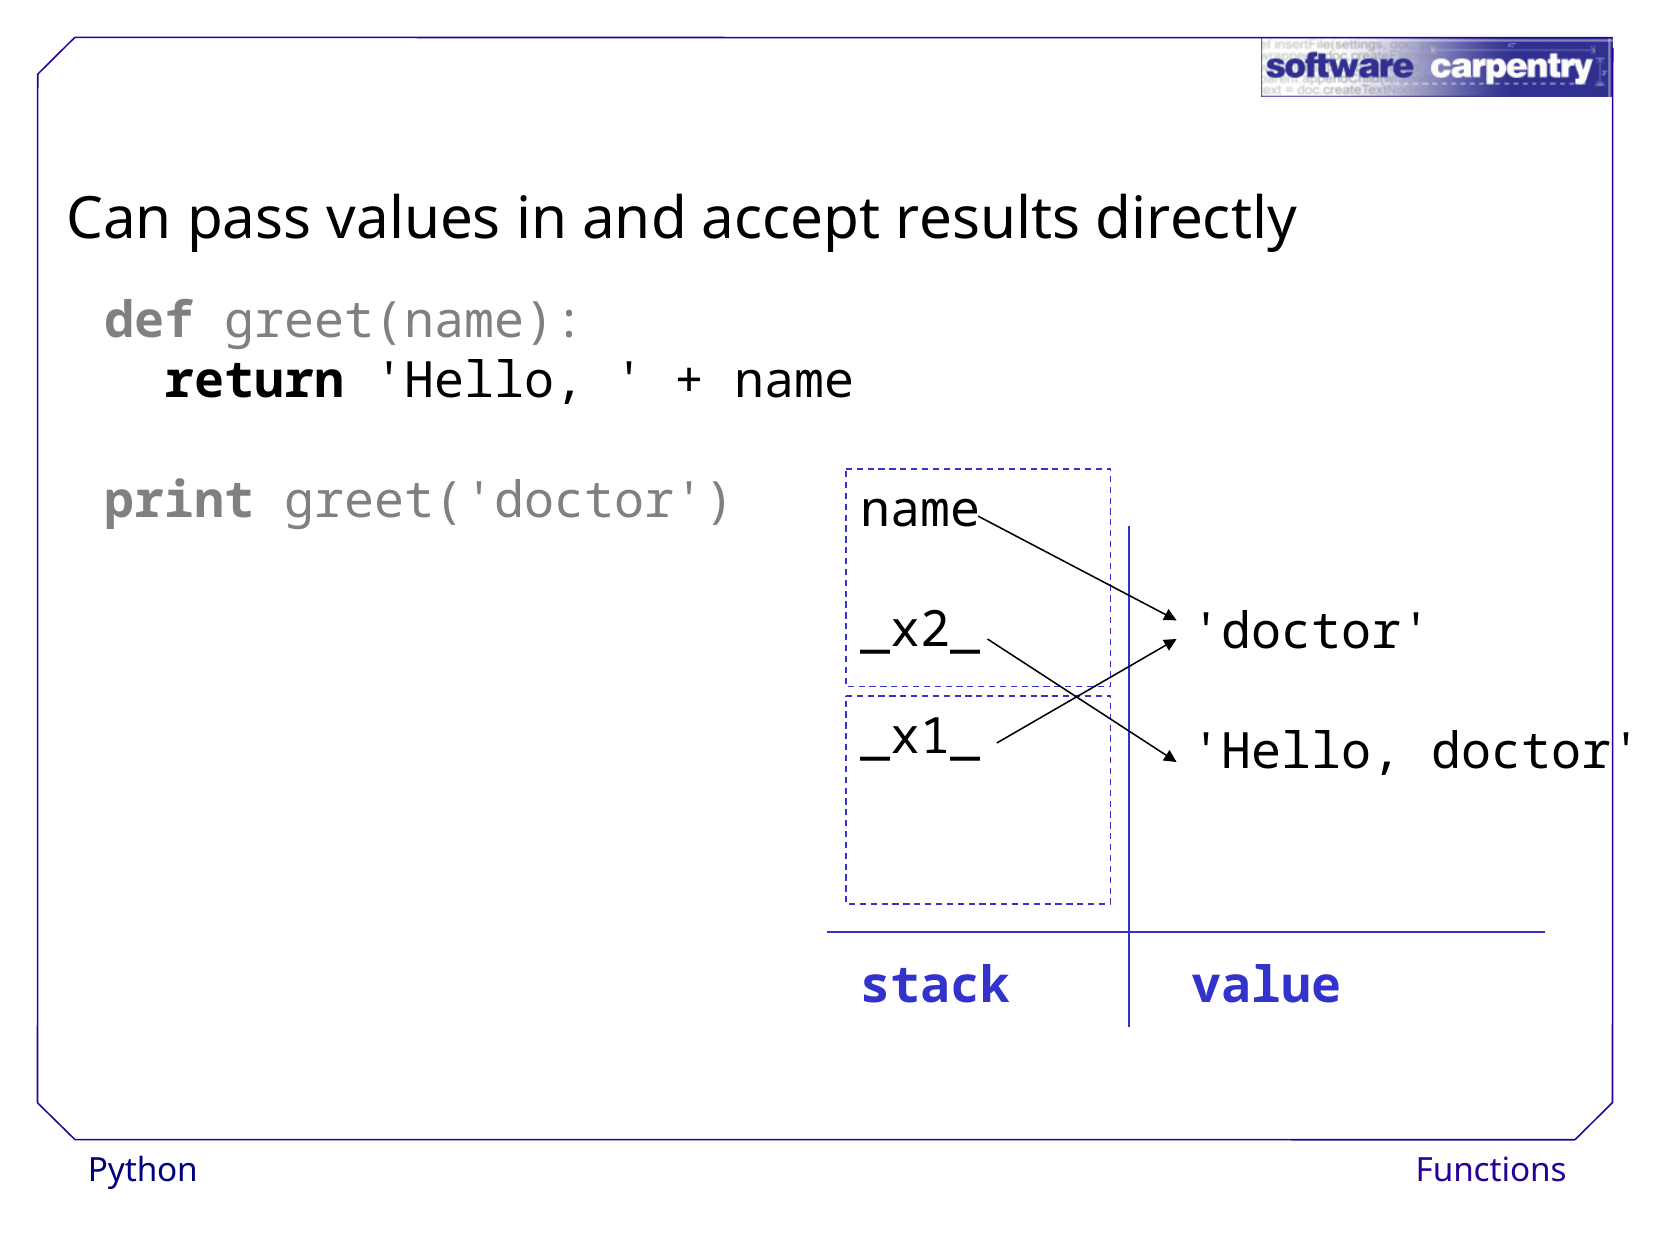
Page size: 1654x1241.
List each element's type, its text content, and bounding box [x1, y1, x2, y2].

text_box 'doctor' 'Hello, doctor' [1176, 591, 1583, 819]
text_box stack [845, 950, 1111, 1027]
text_box name _x2_ [845, 468, 1111, 687]
text_box _x1_ [845, 695, 1111, 904]
text_box Can pass values in and accept results directly [51, 138, 1462, 259]
text_box _x1_ [1080, 695, 1111, 717]
picture [1261, 39, 1613, 97]
text_box def greet(name): return 'Hello, ' + name print greet('doctor') [89, 279, 790, 724]
text_box value [1176, 950, 1442, 1027]
